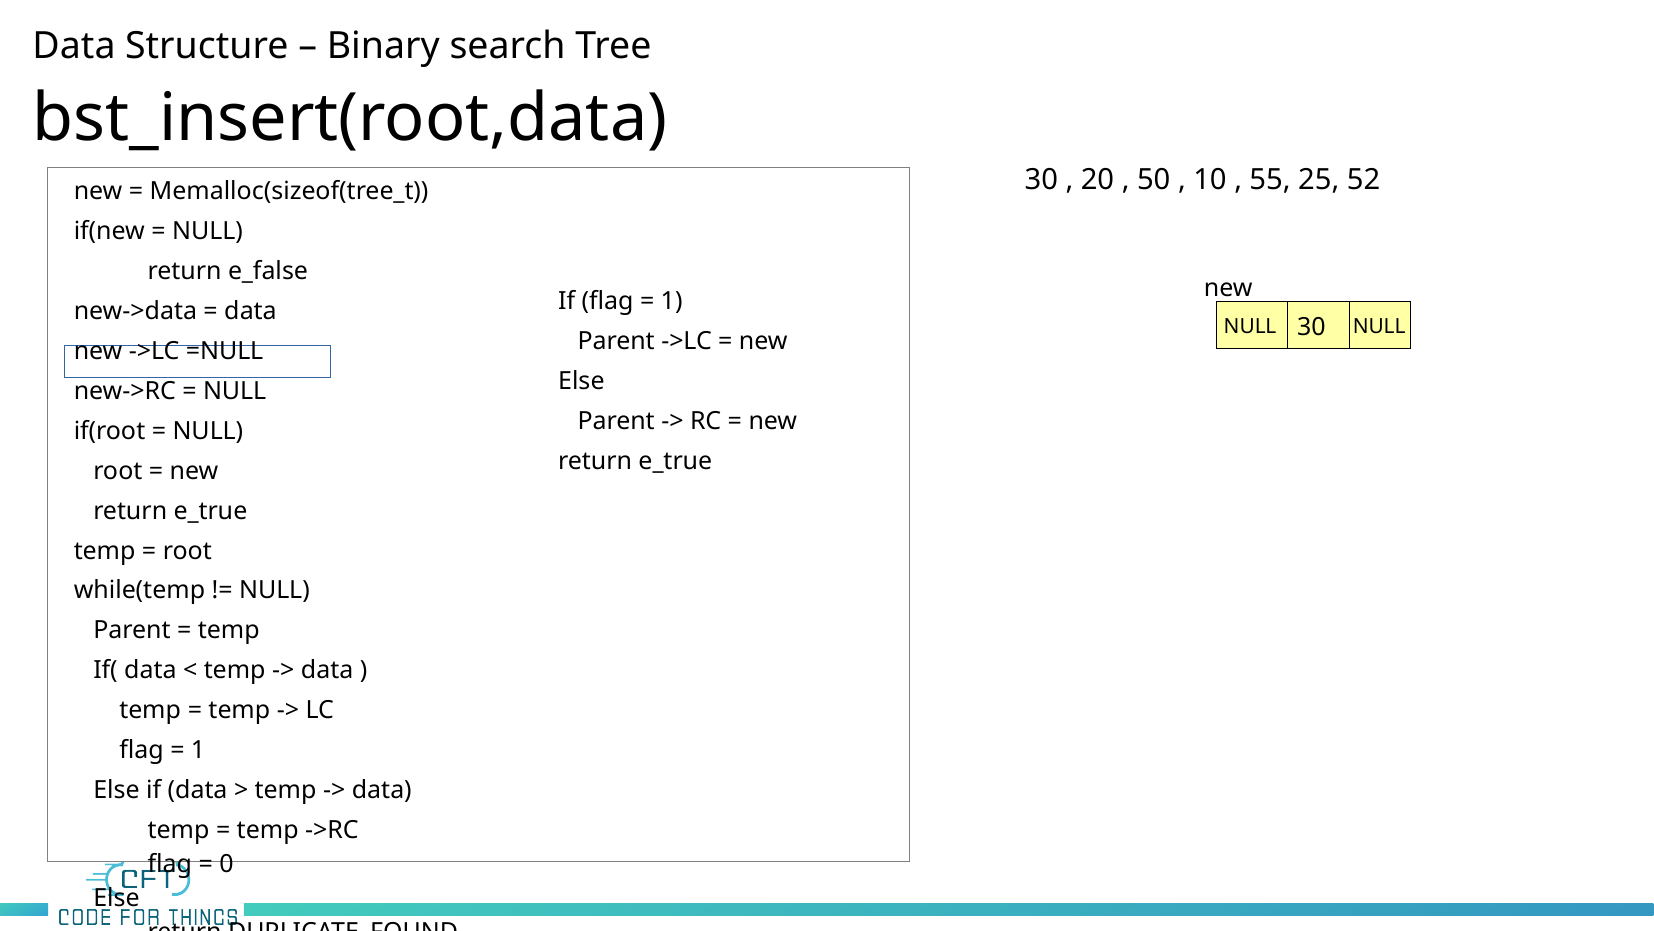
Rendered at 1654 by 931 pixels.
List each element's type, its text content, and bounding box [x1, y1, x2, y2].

text_box NULL [1338, 304, 1430, 344]
text_box [603, 167, 910, 862]
text_box new = Memalloc(sizeof(tree_t)) if(new = NULL) return e_false new->data = data new ->LC =NULL new->RC = NULL if(root = NULL) root = new return e_true temp = root while(temp != NULL) Parent = temp If( data < temp -> data ) temp = temp -> LC flag = 1 Else if (data > temp -> data) temp = temp ->RC flag = 0 Else return DUPLICATE_FOUND [59, 166, 603, 866]
text_box new [1189, 262, 1271, 307]
text_box 30 , 20 , 50 , 10 , 55, 25, 52 [1009, 141, 1536, 201]
text_box [1350, 344, 1411, 349]
text_box 30 [1282, 301, 1345, 346]
picture [59, 866, 237, 925]
text_box If (flag = 1) Parent ->LC = new Else Parent -> RC = new return e_true [543, 275, 863, 496]
title Data Structure – Binary search Tree bst_insert(root,data) [32, 12, 1184, 166]
text_box [1216, 344, 1287, 349]
text_box [1288, 344, 1349, 349]
text_box [47, 167, 59, 862]
text_box NULL [1208, 304, 1293, 344]
